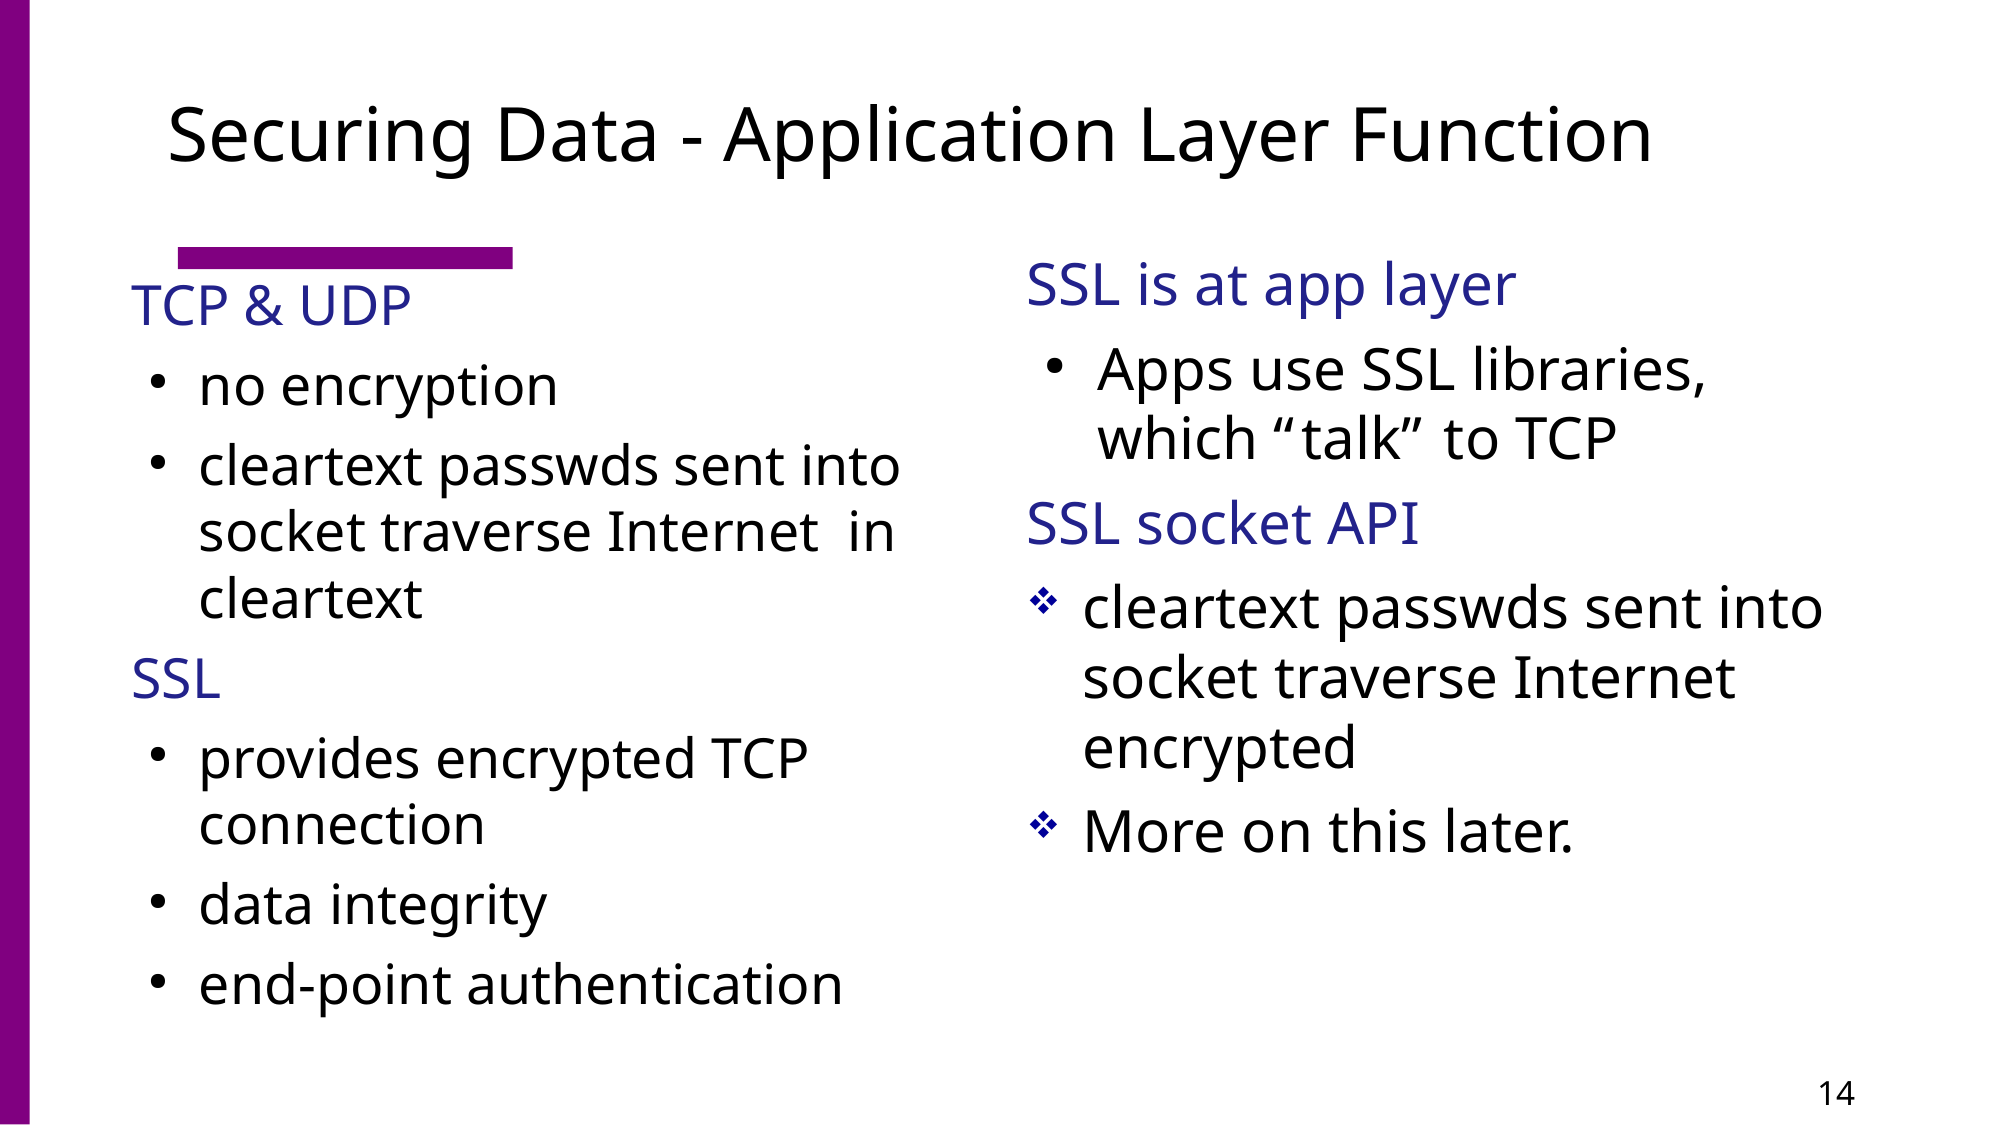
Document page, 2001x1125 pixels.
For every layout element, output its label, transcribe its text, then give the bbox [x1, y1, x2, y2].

title Securing Data - Application Layer Function [116, 37, 1817, 225]
list SSL is at app layer Apps use SSL libraries, which “talk” to TCP SSL socket API cleartext passwds sent into socket traverse Internet encrypted More on this later. [1011, 239, 1846, 1003]
list TCP & UDP no encryption cleartext passwds sent into socket traverse Internet in cleartext SSL provides encrypted TCP connection data integrity end-point authentication [116, 262, 950, 1026]
